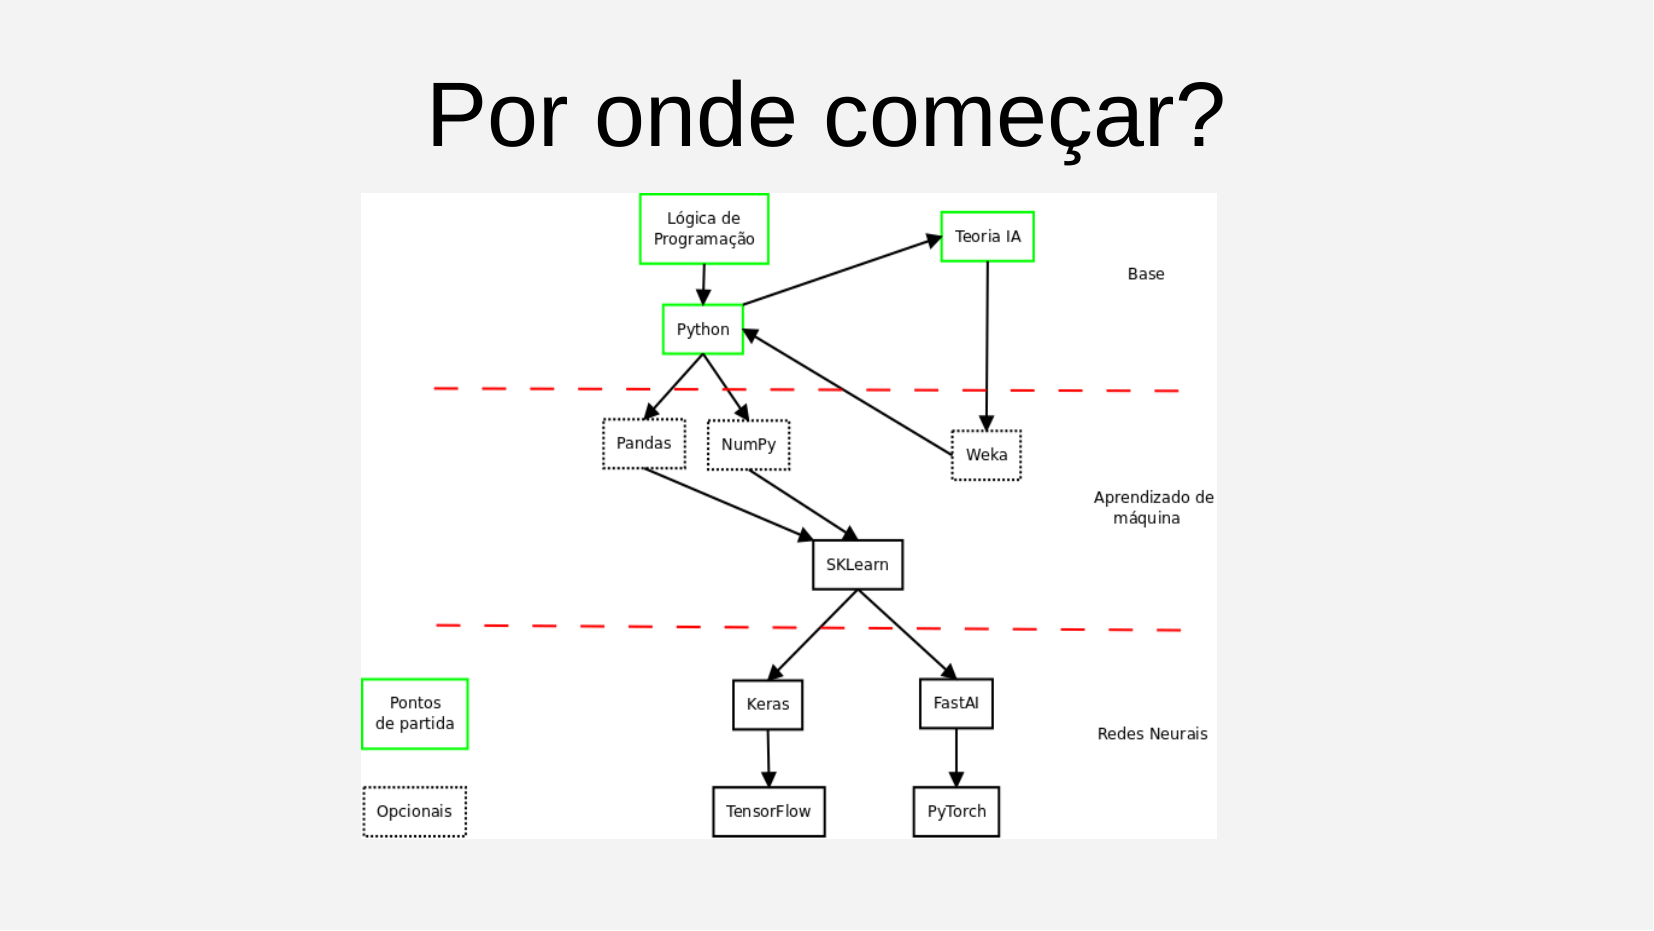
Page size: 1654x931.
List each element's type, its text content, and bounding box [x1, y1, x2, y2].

picture [361, 193, 1217, 839]
title Por onde começar? [82, 37, 1571, 193]
